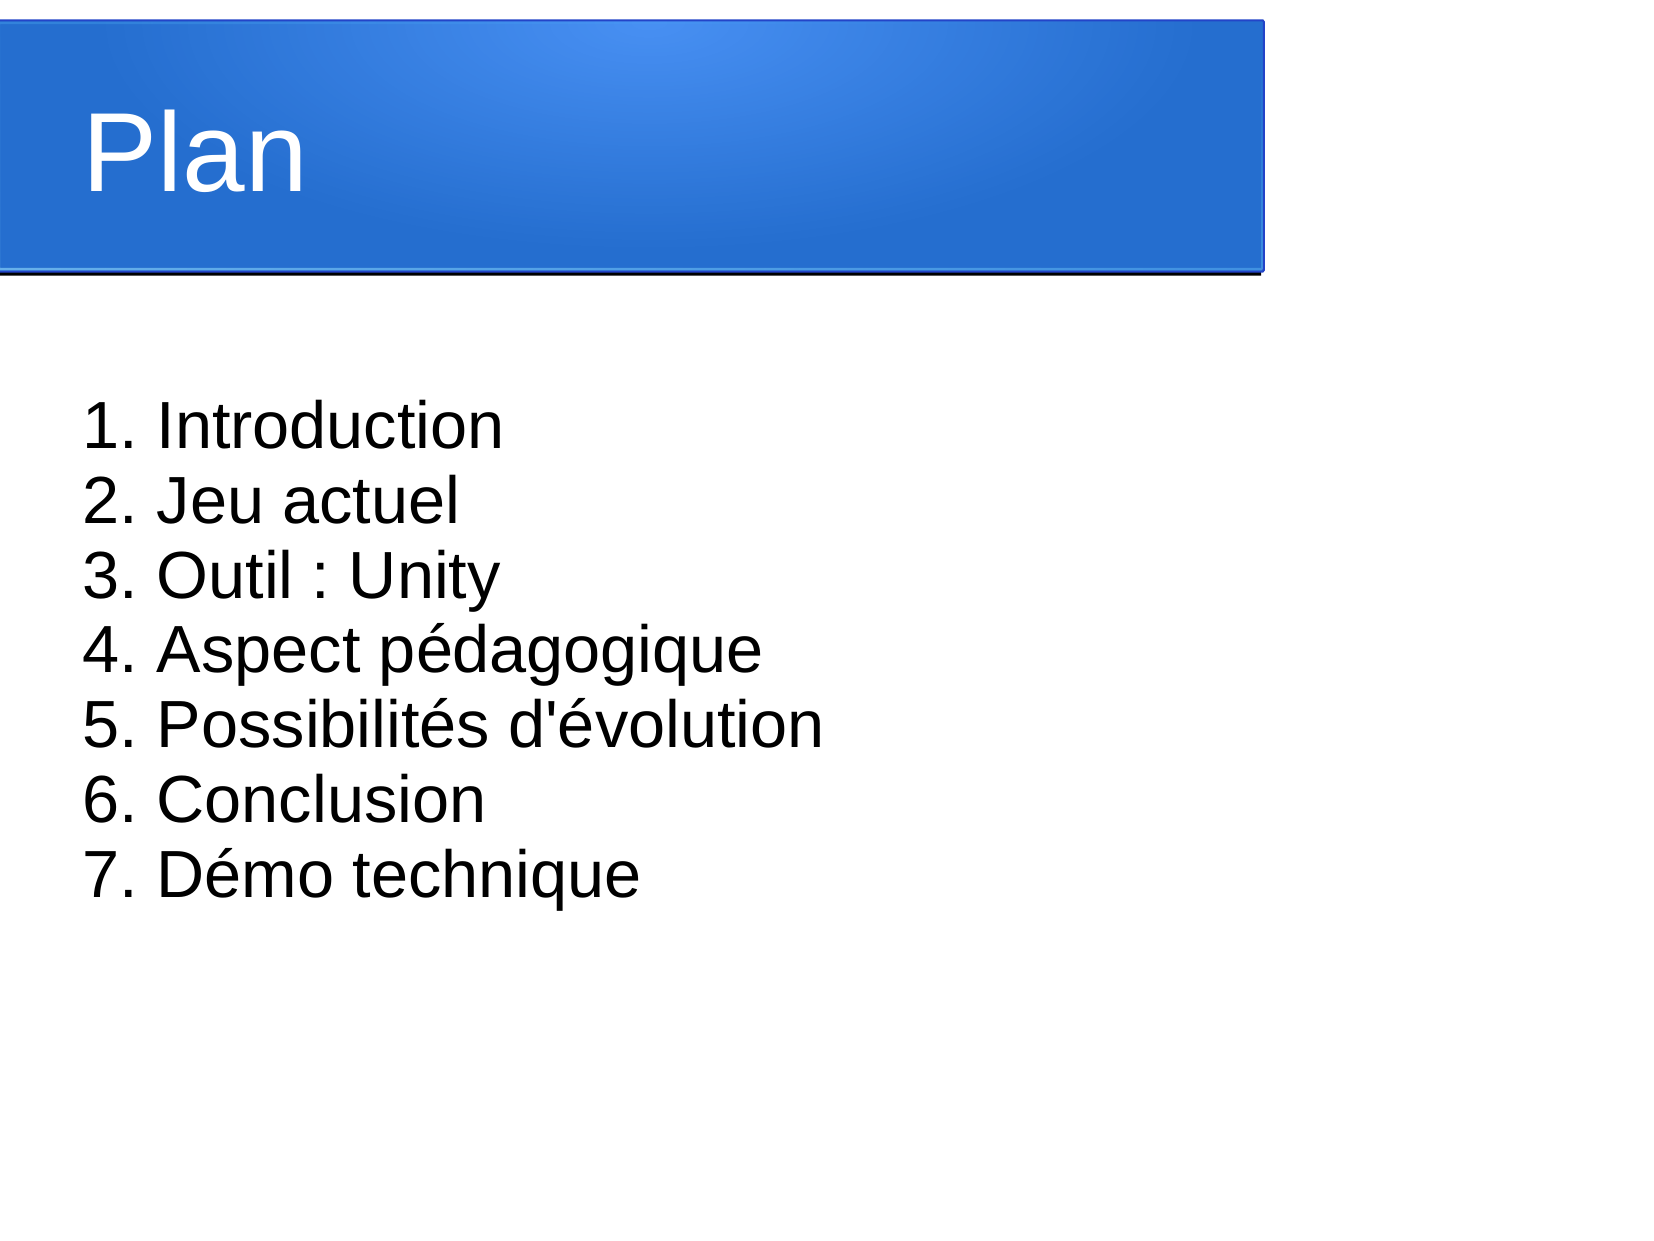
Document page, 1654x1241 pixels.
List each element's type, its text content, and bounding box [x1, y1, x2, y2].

subtitle Introduction Jeu actuel Outil : Unity Aspect pédagogique Possibilités d'évolution Conclusion Démo technique [82, 290, 1538, 1010]
title Plan [82, 49, 1250, 257]
